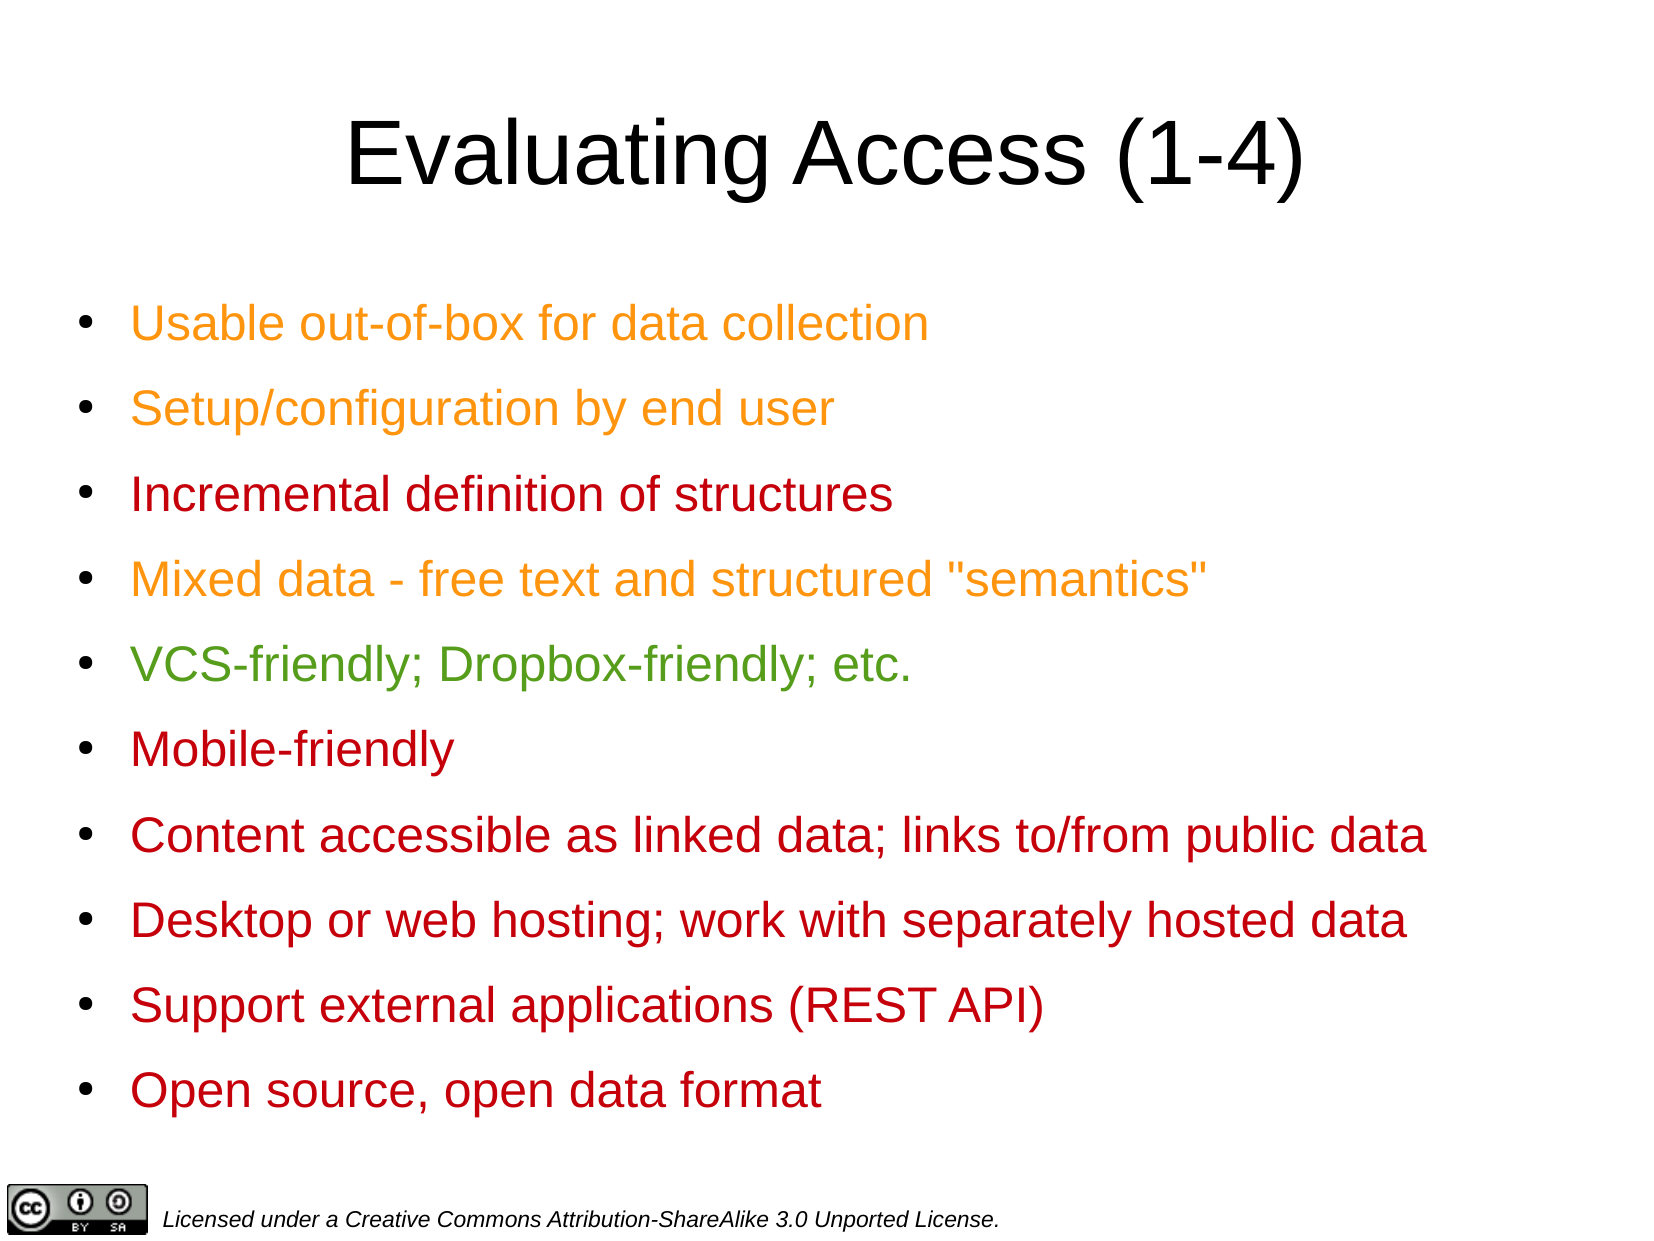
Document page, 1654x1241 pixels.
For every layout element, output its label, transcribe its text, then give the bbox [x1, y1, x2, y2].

title Evaluating Access (1-4) [82, 49, 1571, 257]
list Usable out-of-box for data collection Setup/configuration by end user Incremental definition of structures Mixed data - free text and structured "semantics" VCS-friendly; Dropbox-friendly; etc. Mobile-friendly Content accessible as linked data; links to/from public data Desktop or web hosting; work with separately hosted data Support external applications (REST API) Open source, open data format [59, 295, 1595, 1140]
picture [7, 1184, 148, 1235]
